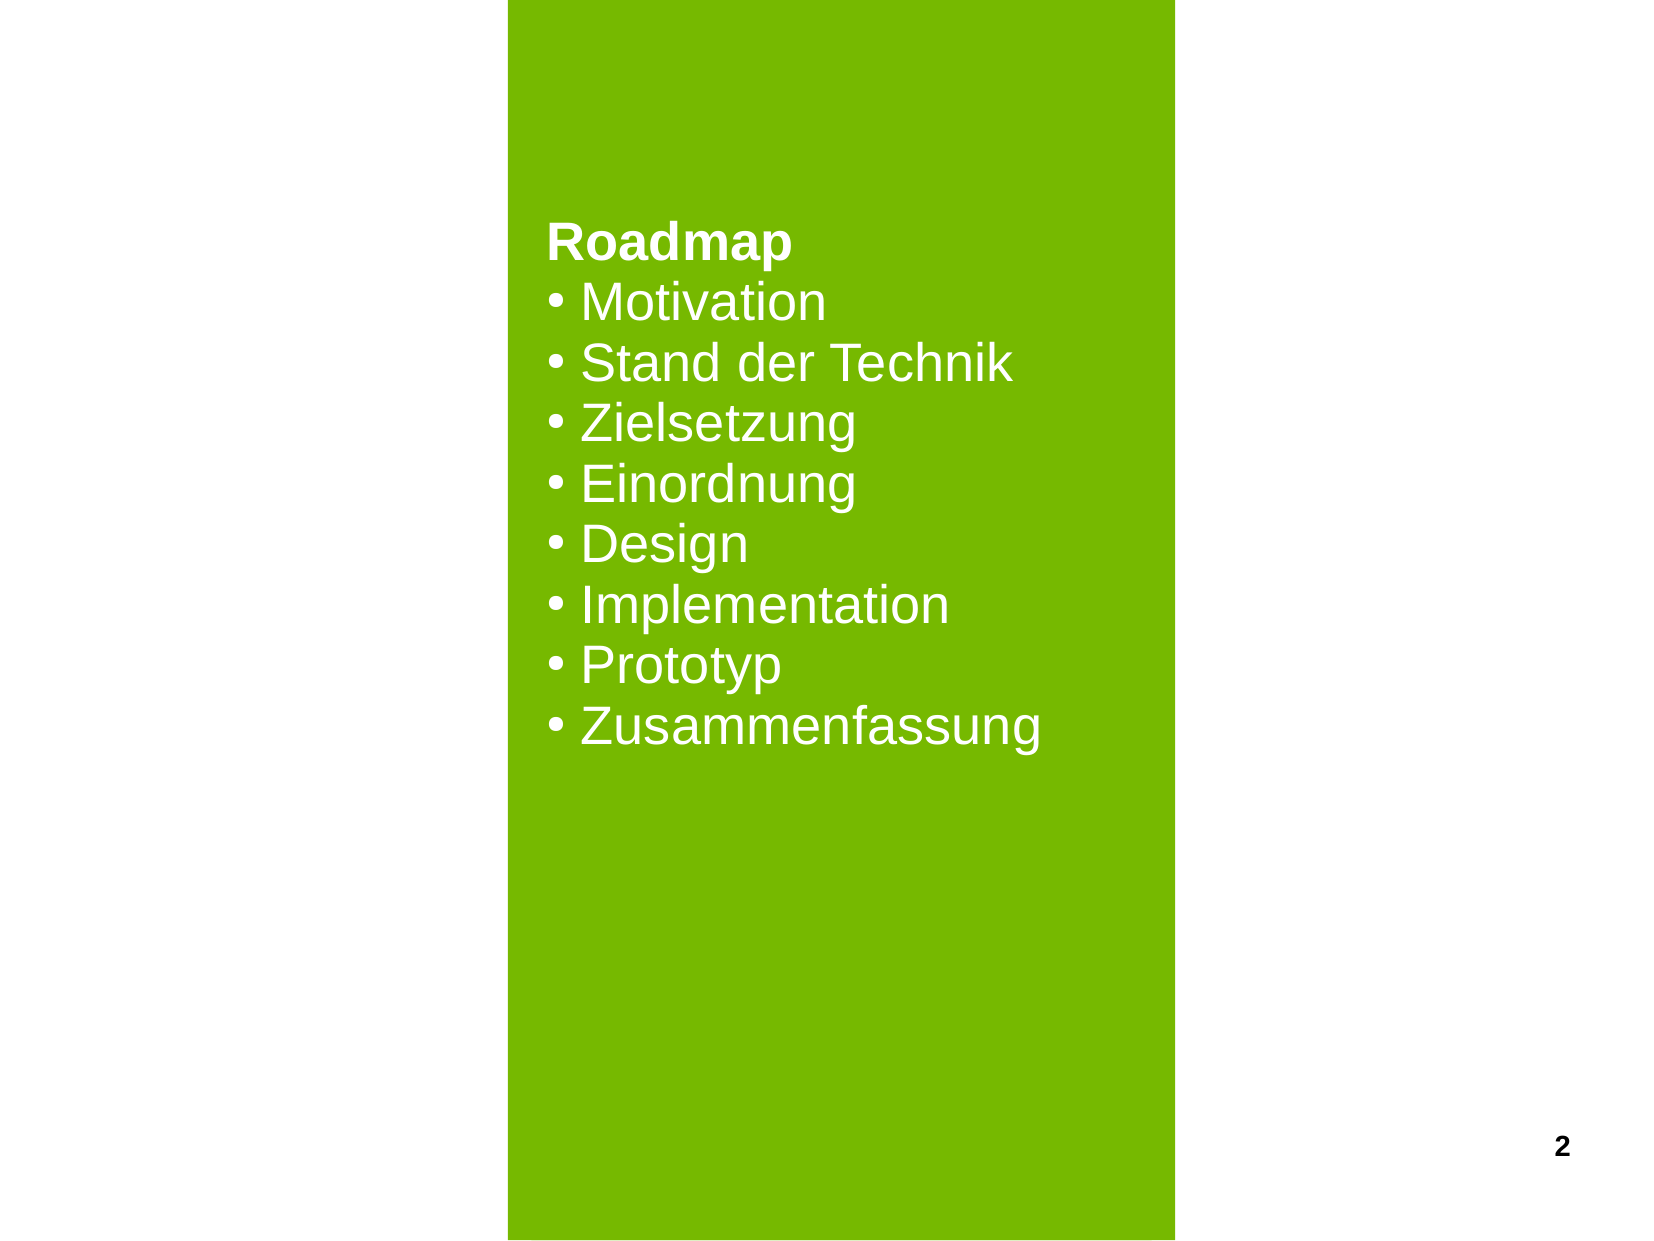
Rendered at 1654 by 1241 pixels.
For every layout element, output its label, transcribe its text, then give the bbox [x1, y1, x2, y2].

text_box Roadmap Motivation Stand der Technik Zielsetzung Einordnung Design Implementation Prototyp Zusammenfassung [531, 203, 1123, 945]
text_box [507, 0, 1176, 1241]
